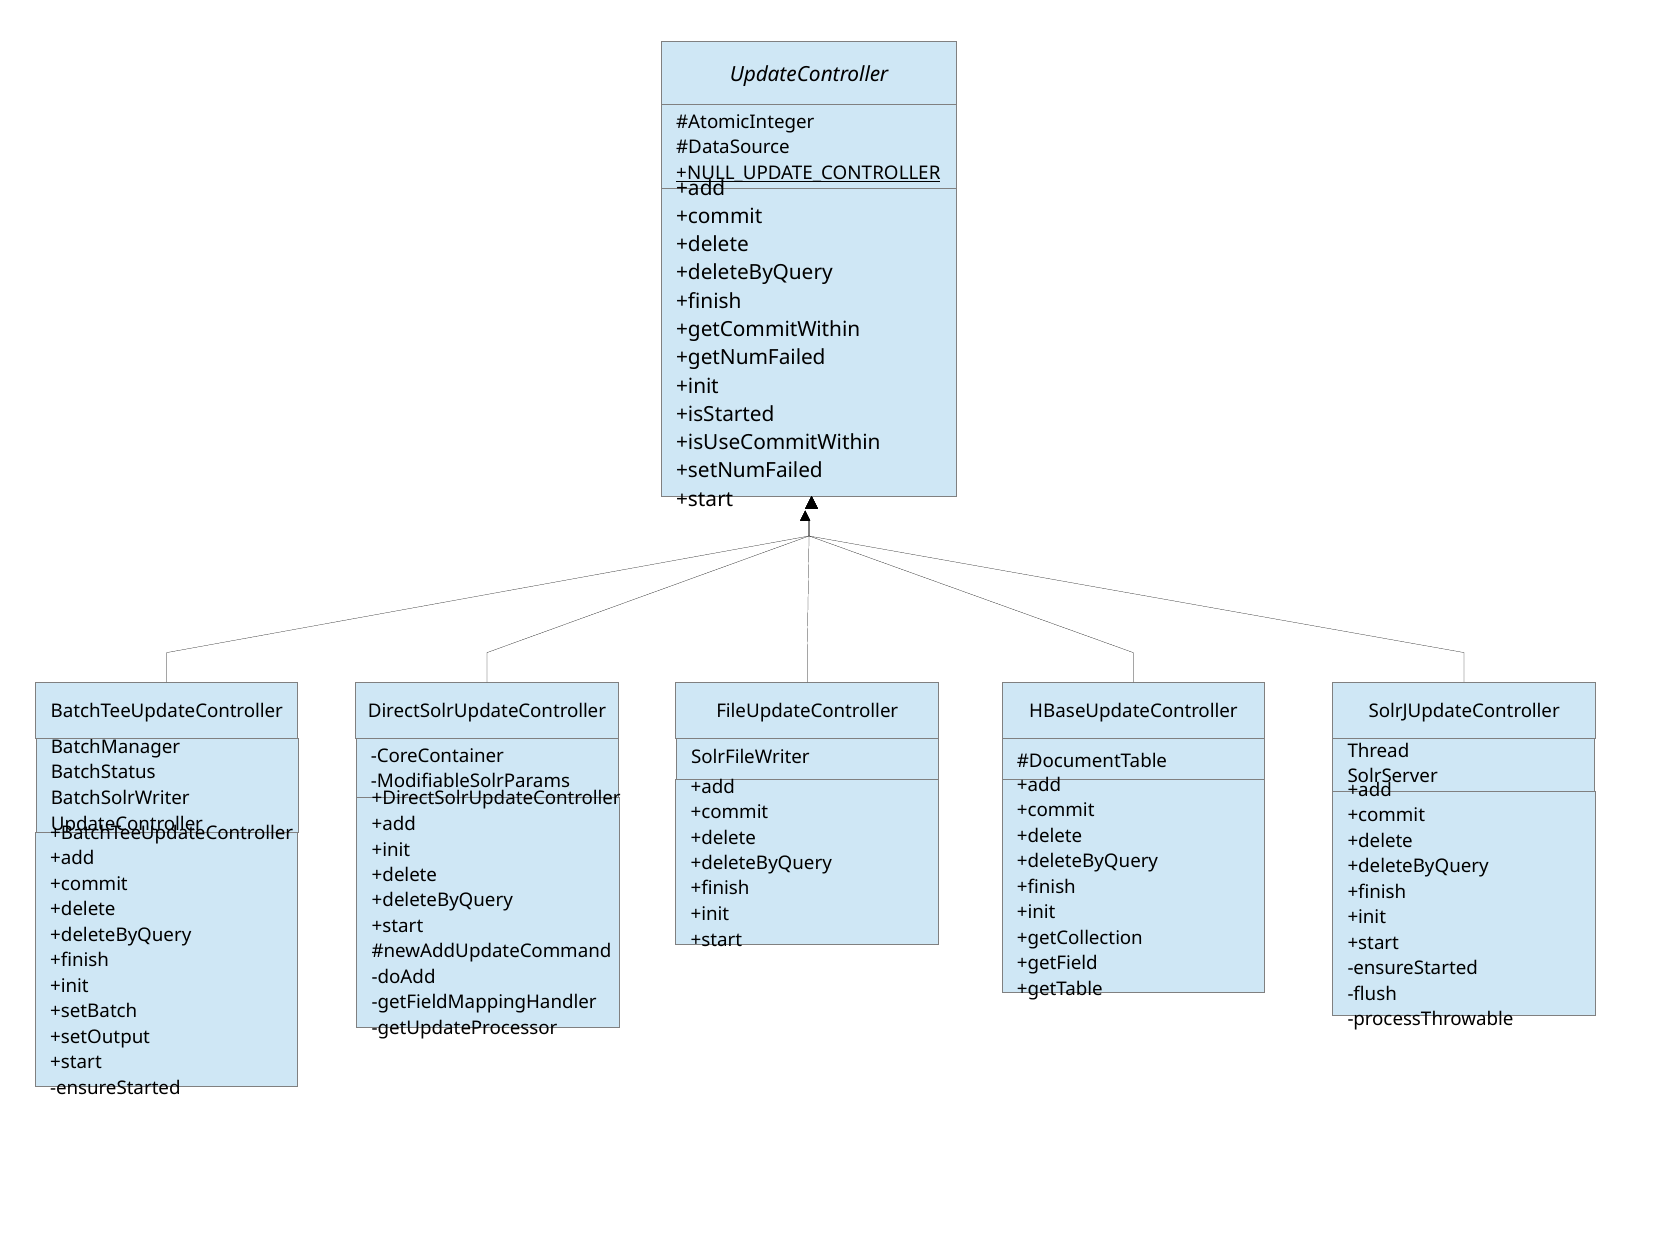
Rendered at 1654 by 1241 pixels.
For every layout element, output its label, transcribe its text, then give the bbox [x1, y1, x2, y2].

text_box #DocumentTable [1002, 739, 1265, 779]
text_box FileUpdateController [675, 682, 939, 739]
text_box Thread SolrServer [1332, 739, 1595, 791]
text_box SolrJUpdateController [1332, 682, 1596, 739]
text_box +add +commit +delete +deleteByQuery +finish +init +start [675, 779, 939, 945]
text_box DirectSolrUpdateController [355, 682, 619, 739]
text_box UpdateController [661, 41, 957, 105]
text_box #AtomicInteger #DataSource +NULL_UPDATE_CONTROLLER [661, 105, 957, 188]
text_box +add +commit +delete +deleteByQuery +finish +init +getCollection +getField +getTable [1002, 779, 1265, 993]
text_box +add +commit +delete +deleteByQuery +finish +init +start -ensureStarted -flush -processThrowable [1332, 791, 1596, 1016]
text_box BatchTeeUpdateController [35, 682, 298, 739]
text_box +add +commit +delete +deleteByQuery +finish +getCommitWithin +getNumFailed +init +isStarted +isUseCommitWithin +setNumFailed +start [661, 188, 957, 497]
text_box SolrFileWriter [676, 739, 939, 779]
text_box +BatchTeeUpdateController +add +commit +delete +deleteByQuery +finish +init +setBatch +setOutput +start -ensureStarted [35, 832, 298, 1087]
text_box HBaseUpdateController [1002, 682, 1265, 739]
text_box BatchManager BatchStatus BatchSolrWriter UpdateController [36, 738, 299, 833]
text_box -CoreContainer -ModifiableSolrParams [356, 739, 619, 797]
text_box +DirectSolrUpdateController +add +init +delete +deleteByQuery +start #newAddUpdateCommand -doAdd -getFieldMappingHandler -getUpdateProcessor [356, 797, 620, 1028]
